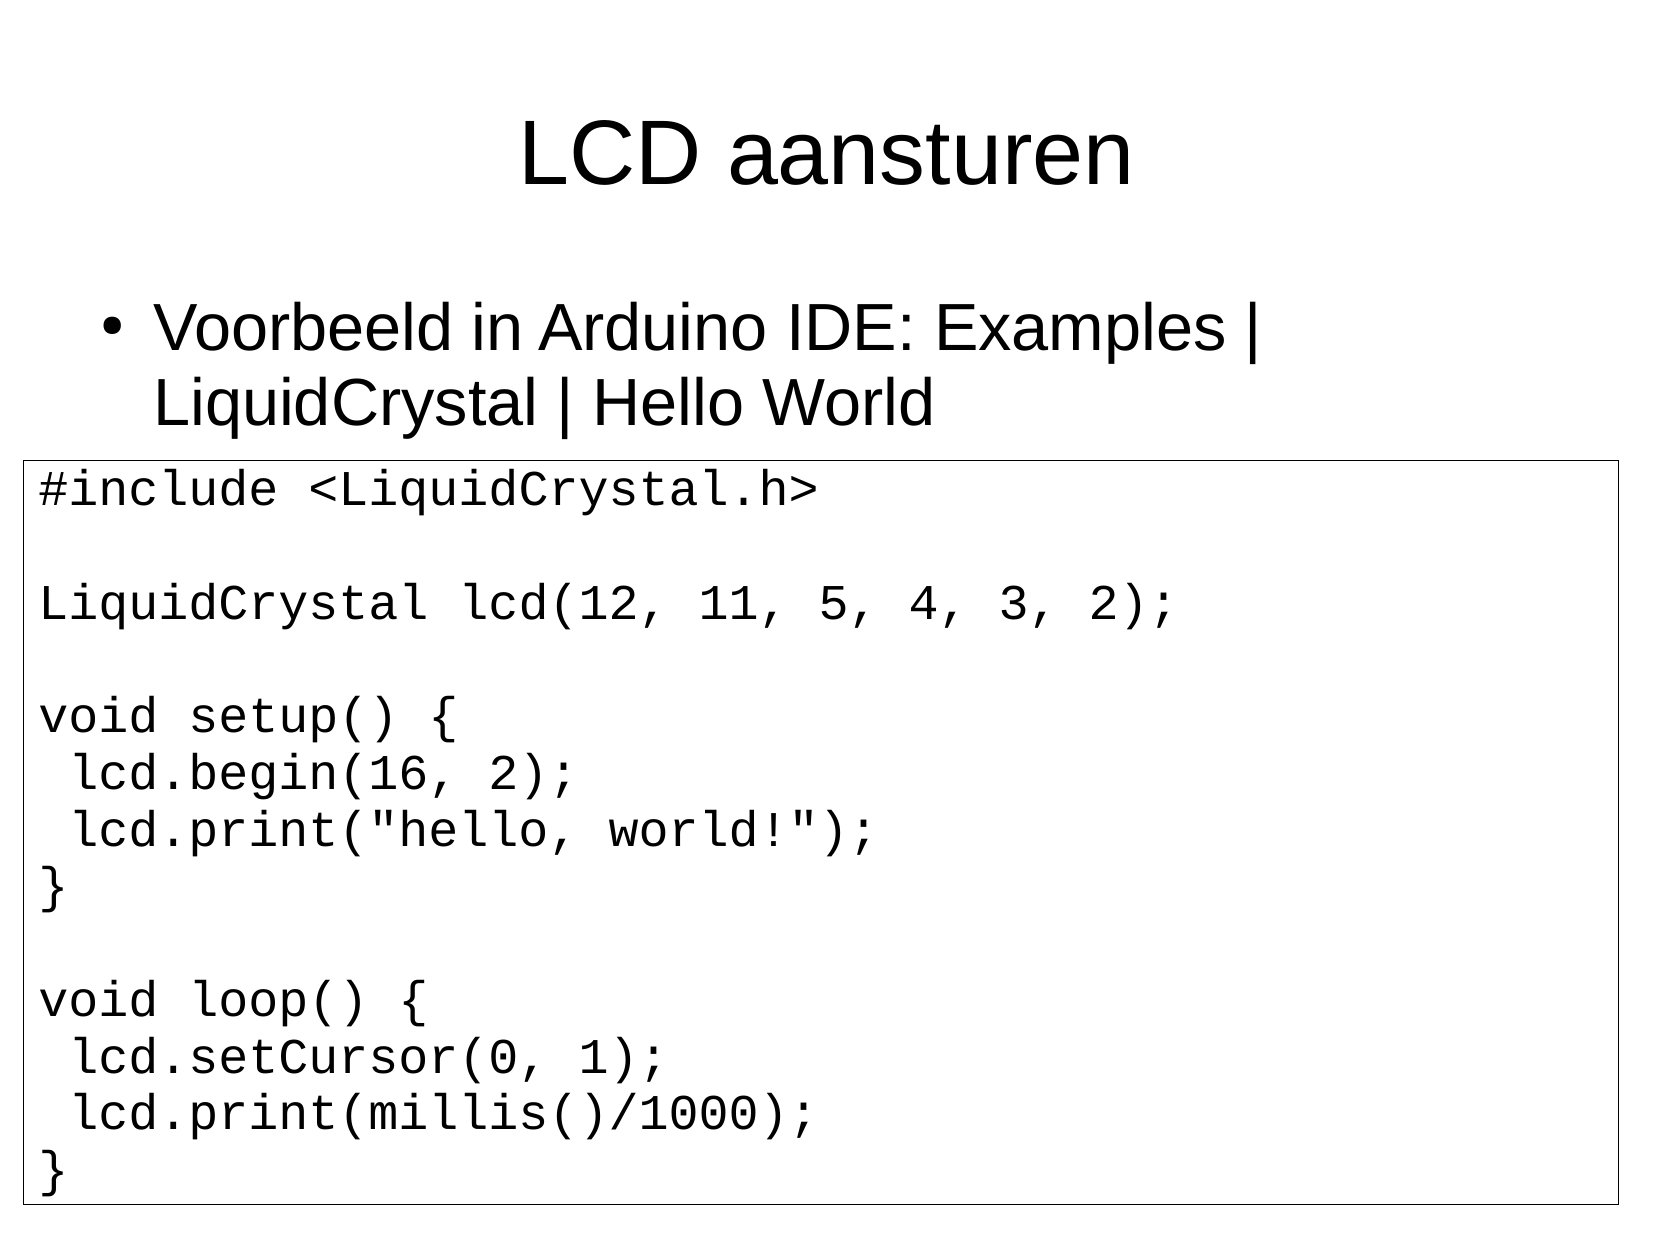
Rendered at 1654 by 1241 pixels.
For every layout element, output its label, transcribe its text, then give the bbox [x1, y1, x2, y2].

title LCD aansturen [82, 49, 1571, 257]
text_box #include <LiquidCrystal.h> LiquidCrystal lcd(12, 11, 5, 4, 3, 2); void setup() { lcd.begin(16, 2); lcd.print("hello, world!"); } void loop() { lcd.setCursor(0, 1); lcd.print(millis()/1000); } [23, 460, 1619, 1205]
list Voorbeeld in Arduino IDE: Examples | LiquidCrystal | Hello World [82, 290, 1571, 460]
